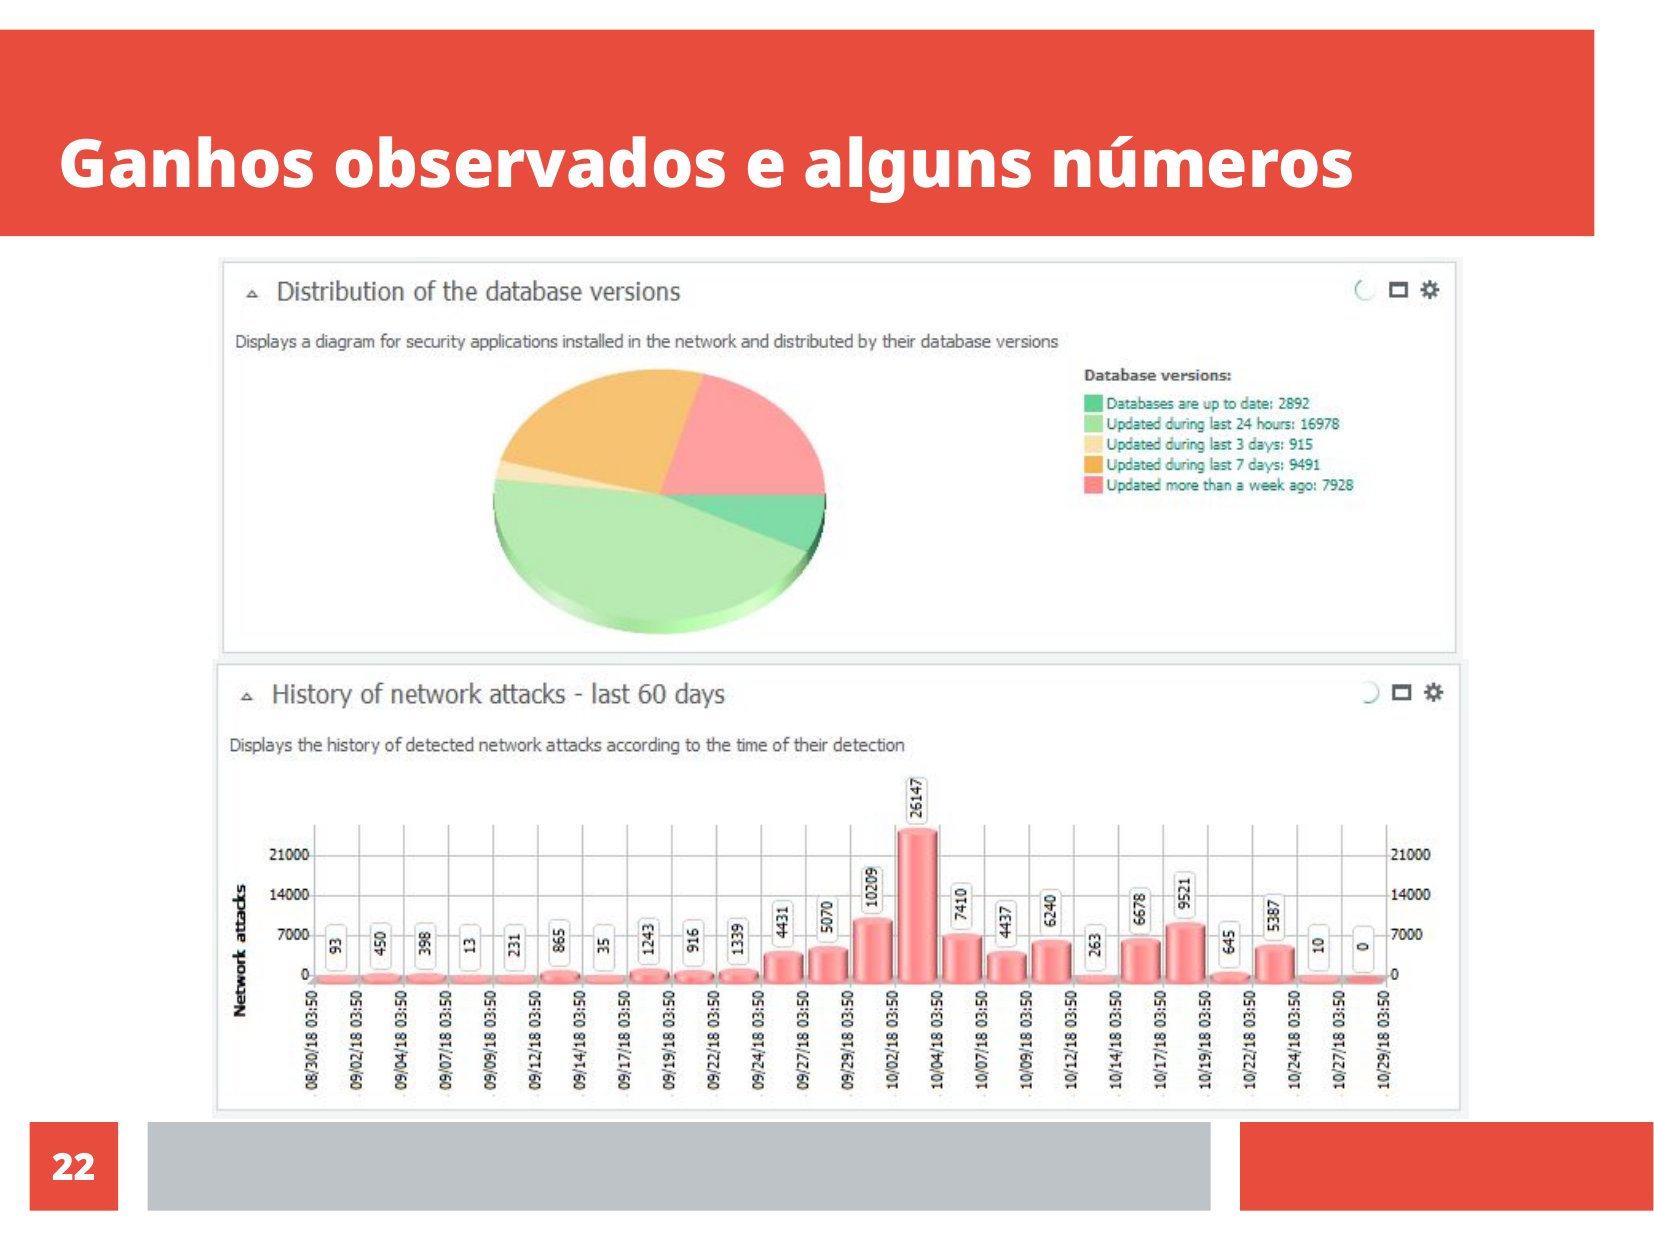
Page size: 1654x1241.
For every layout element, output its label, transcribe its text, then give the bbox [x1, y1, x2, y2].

picture [212, 257, 1469, 1119]
title Ganhos observados e alguns números [59, 59, 1595, 207]
